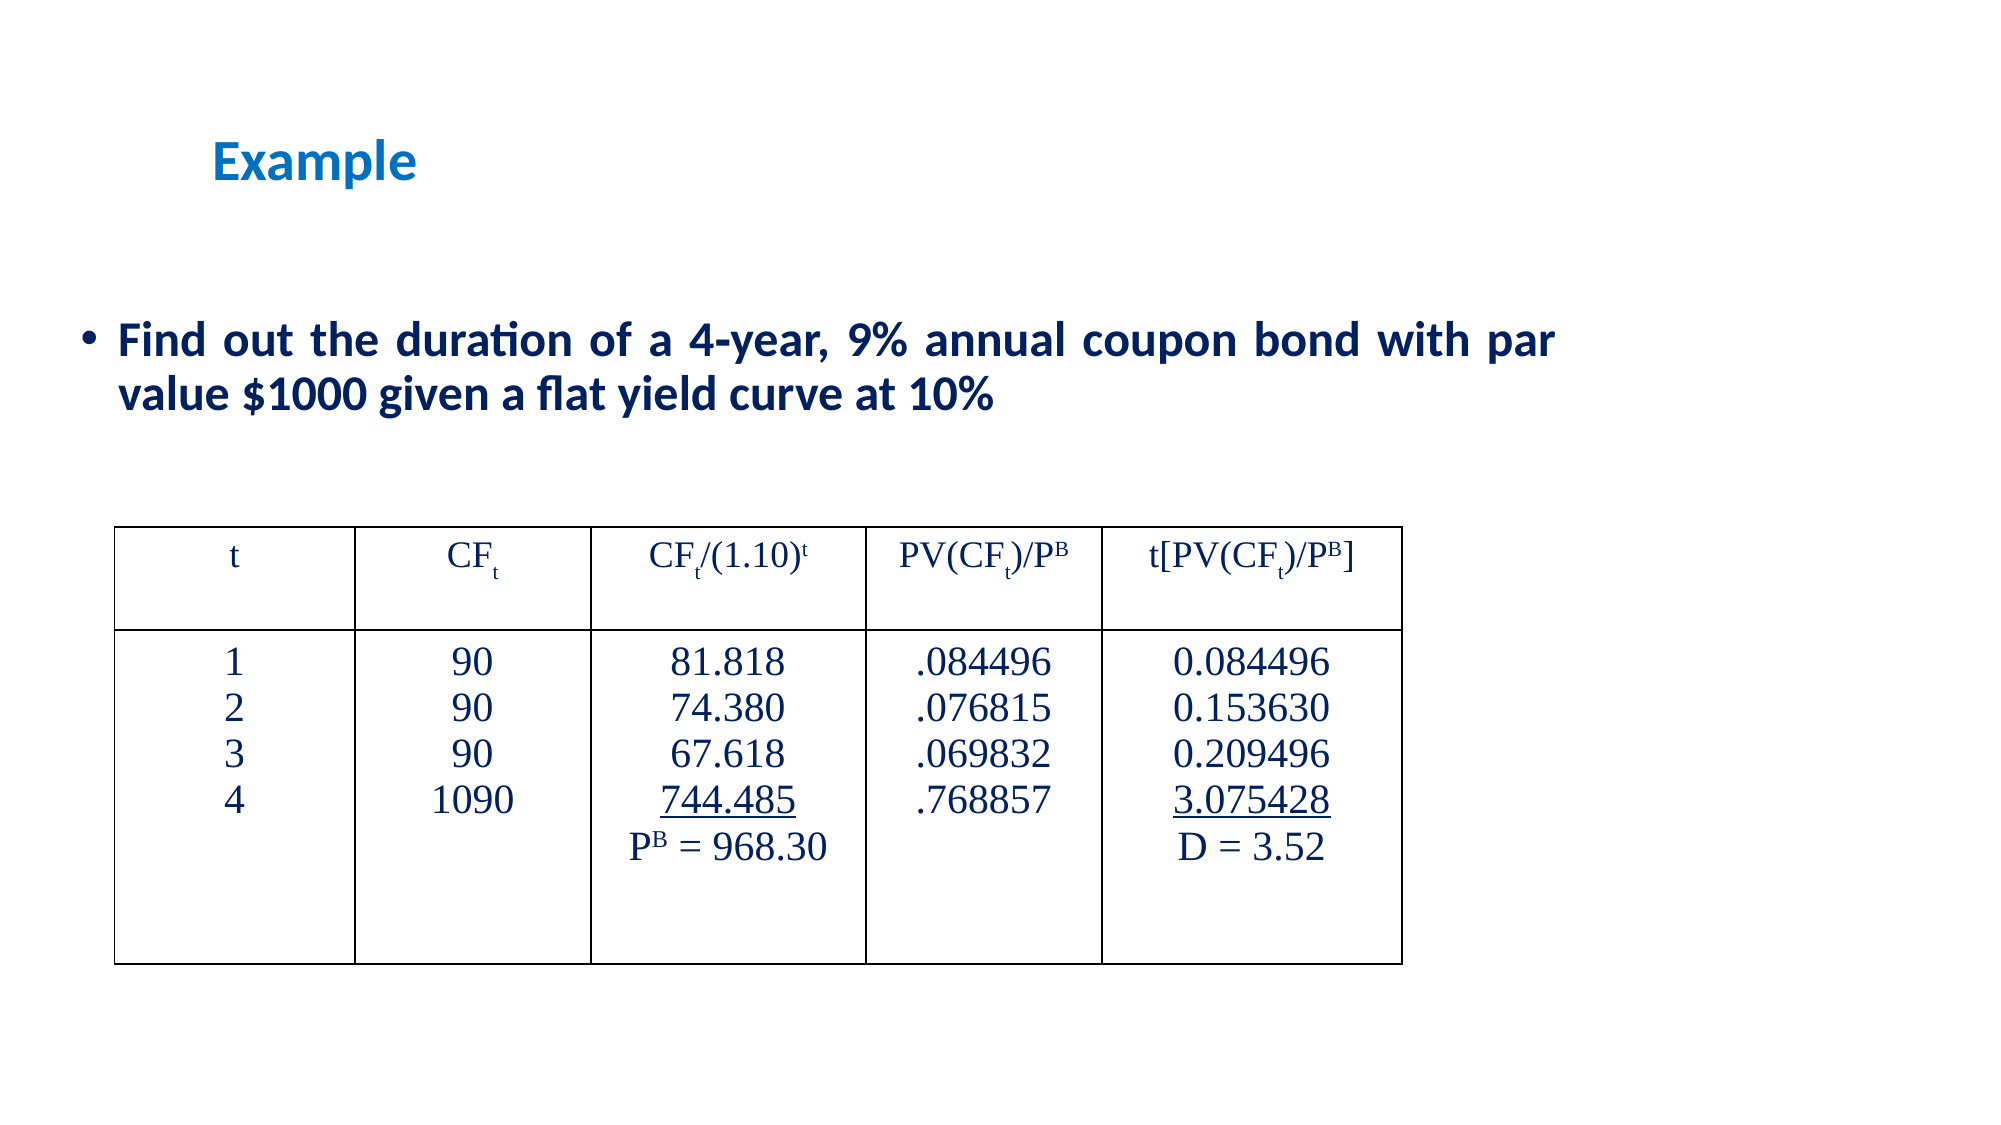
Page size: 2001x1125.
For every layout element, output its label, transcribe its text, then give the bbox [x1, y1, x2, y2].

table_cell 90 90 90 1090 [356, 631, 590, 963]
table_header CFt [356, 528, 590, 629]
table_cell .084496 .076815 .069832 .768857 [867, 631, 1101, 963]
table_cell 0.084496 0.153630 0.209496 3.075428 D = 3.52 [1103, 631, 1401, 963]
table_cell 81.818 74.380 67.618 744.485 PB = 968.30 [592, 631, 865, 963]
table_header t[PV(CFt)/PB] [1103, 528, 1401, 629]
table_header PV(CFt)/PB [867, 528, 1101, 629]
table_cell 1 2 3 4 [115, 631, 354, 963]
table_header t [115, 528, 354, 629]
table_header CFt/(1.10)t [592, 528, 865, 629]
text_box Example [197, 114, 1724, 200]
list Find out the duration of a 4‑year, 9% annual coupon bond with par value $1000 given a flat yield curve at 10% [65, 305, 1572, 841]
